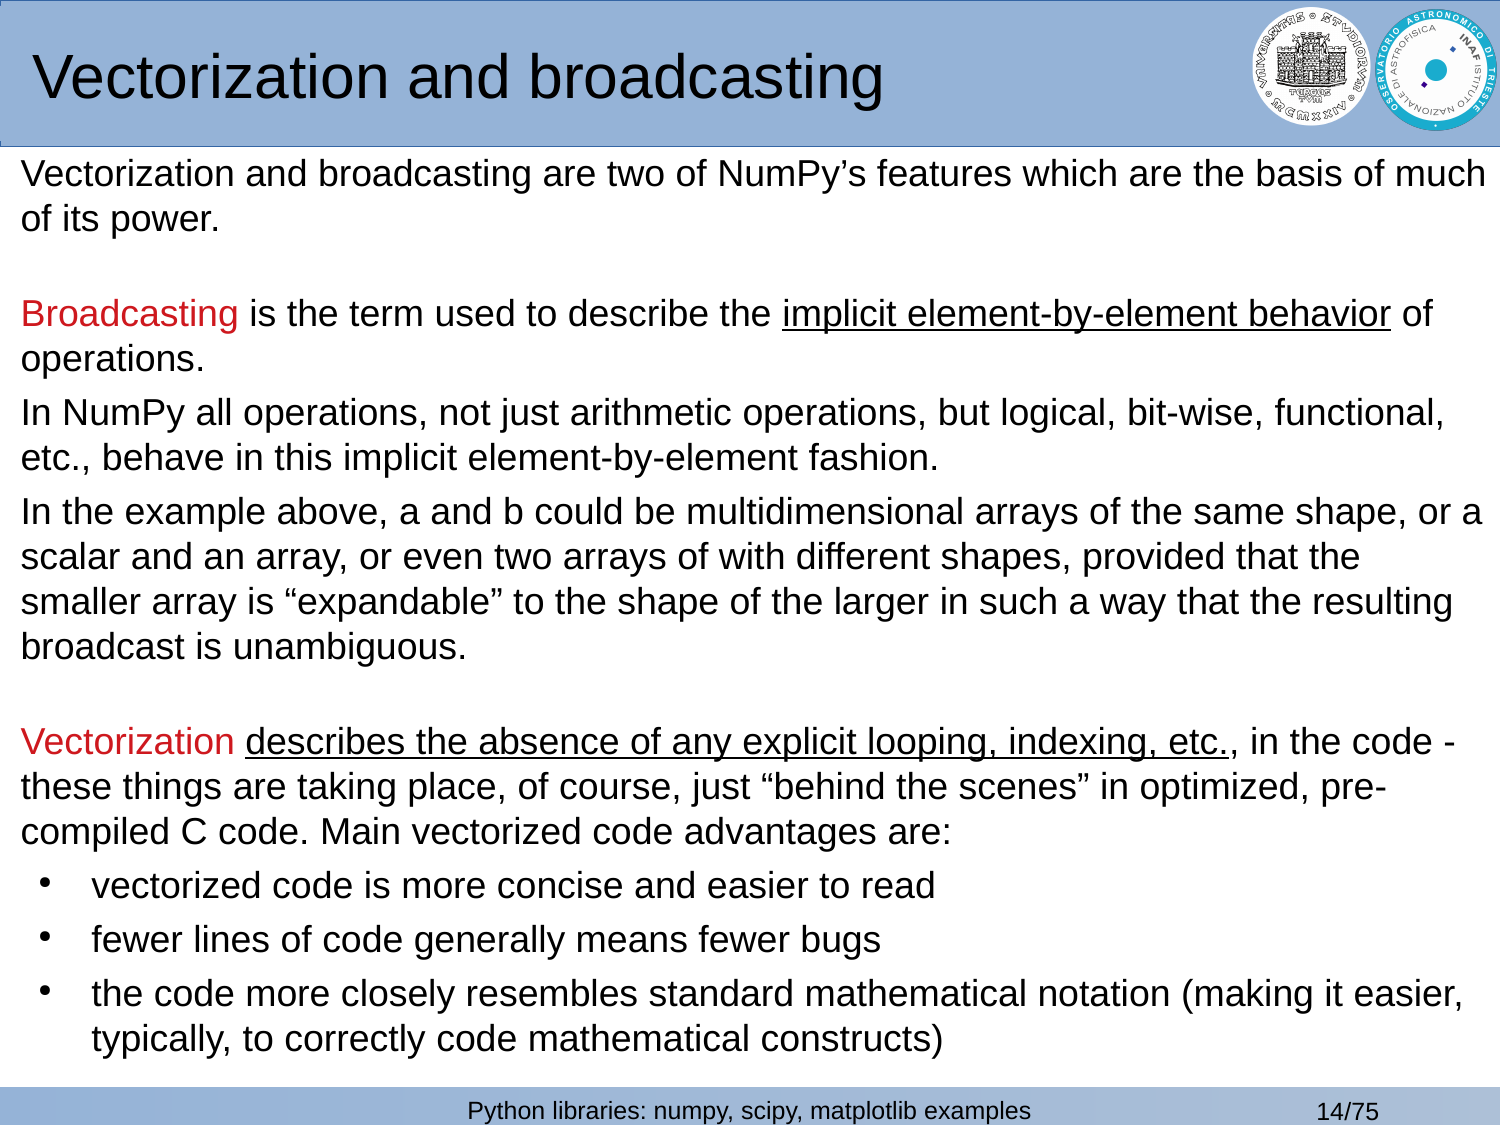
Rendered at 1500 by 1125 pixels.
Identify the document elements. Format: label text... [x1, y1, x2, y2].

text_box Vectorization and broadcasting [0, 5, 1253, 141]
picture [1253, 0, 1500, 140]
list Vectorization and broadcasting are two of NumPy’s features which are the basis of much of its power. Broadcasting is the term used to describe the implicit element-by-element behavior of operations. In NumPy all operations, not just arithmetic operations, but logical, bit-wise, functional, etc., behave in this implicit element-by-element fashion. In the example above, a and b could be multidimensional arrays of the same shape, or a scalar and an array, or even two arrays of with different shapes, provided that the smaller array is “expandable” to the shape of the larger in such a way that the resulting broadcast is unambiguous. Vectorization describes the absence of any explicit looping, indexing, etc., in the code - these things are taking place, of course, just “behind the scenes” in optimized, pre-compiled C code. Main vectorized code advantages are: vectorized code is more concise and easier to read fewer lines of code generally means fewer bugs the code more closely resembles standard mathematical notation (making it easier, typically, to correctly code mathematical constructs) [5, 140, 1500, 1007]
